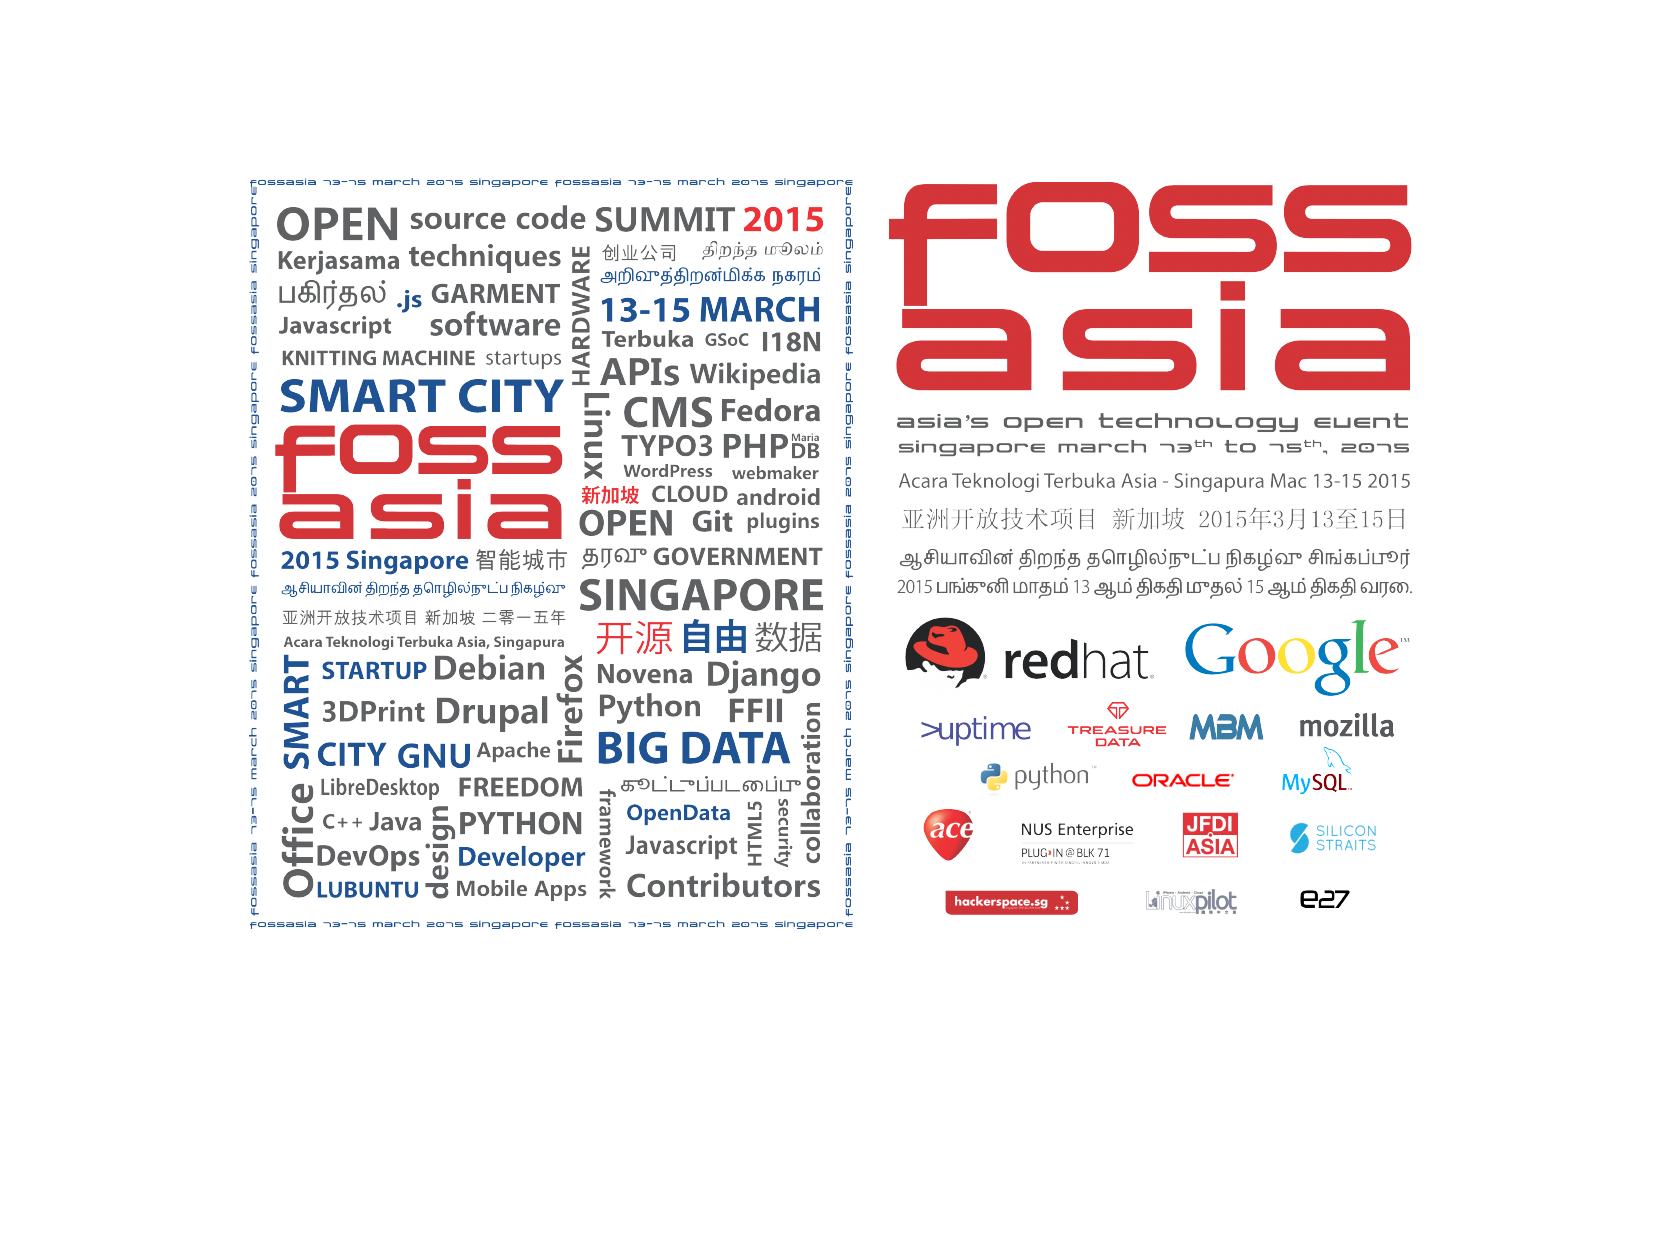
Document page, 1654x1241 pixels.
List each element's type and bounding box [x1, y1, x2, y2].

picture [249, 178, 853, 930]
picture [889, 182, 1412, 933]
